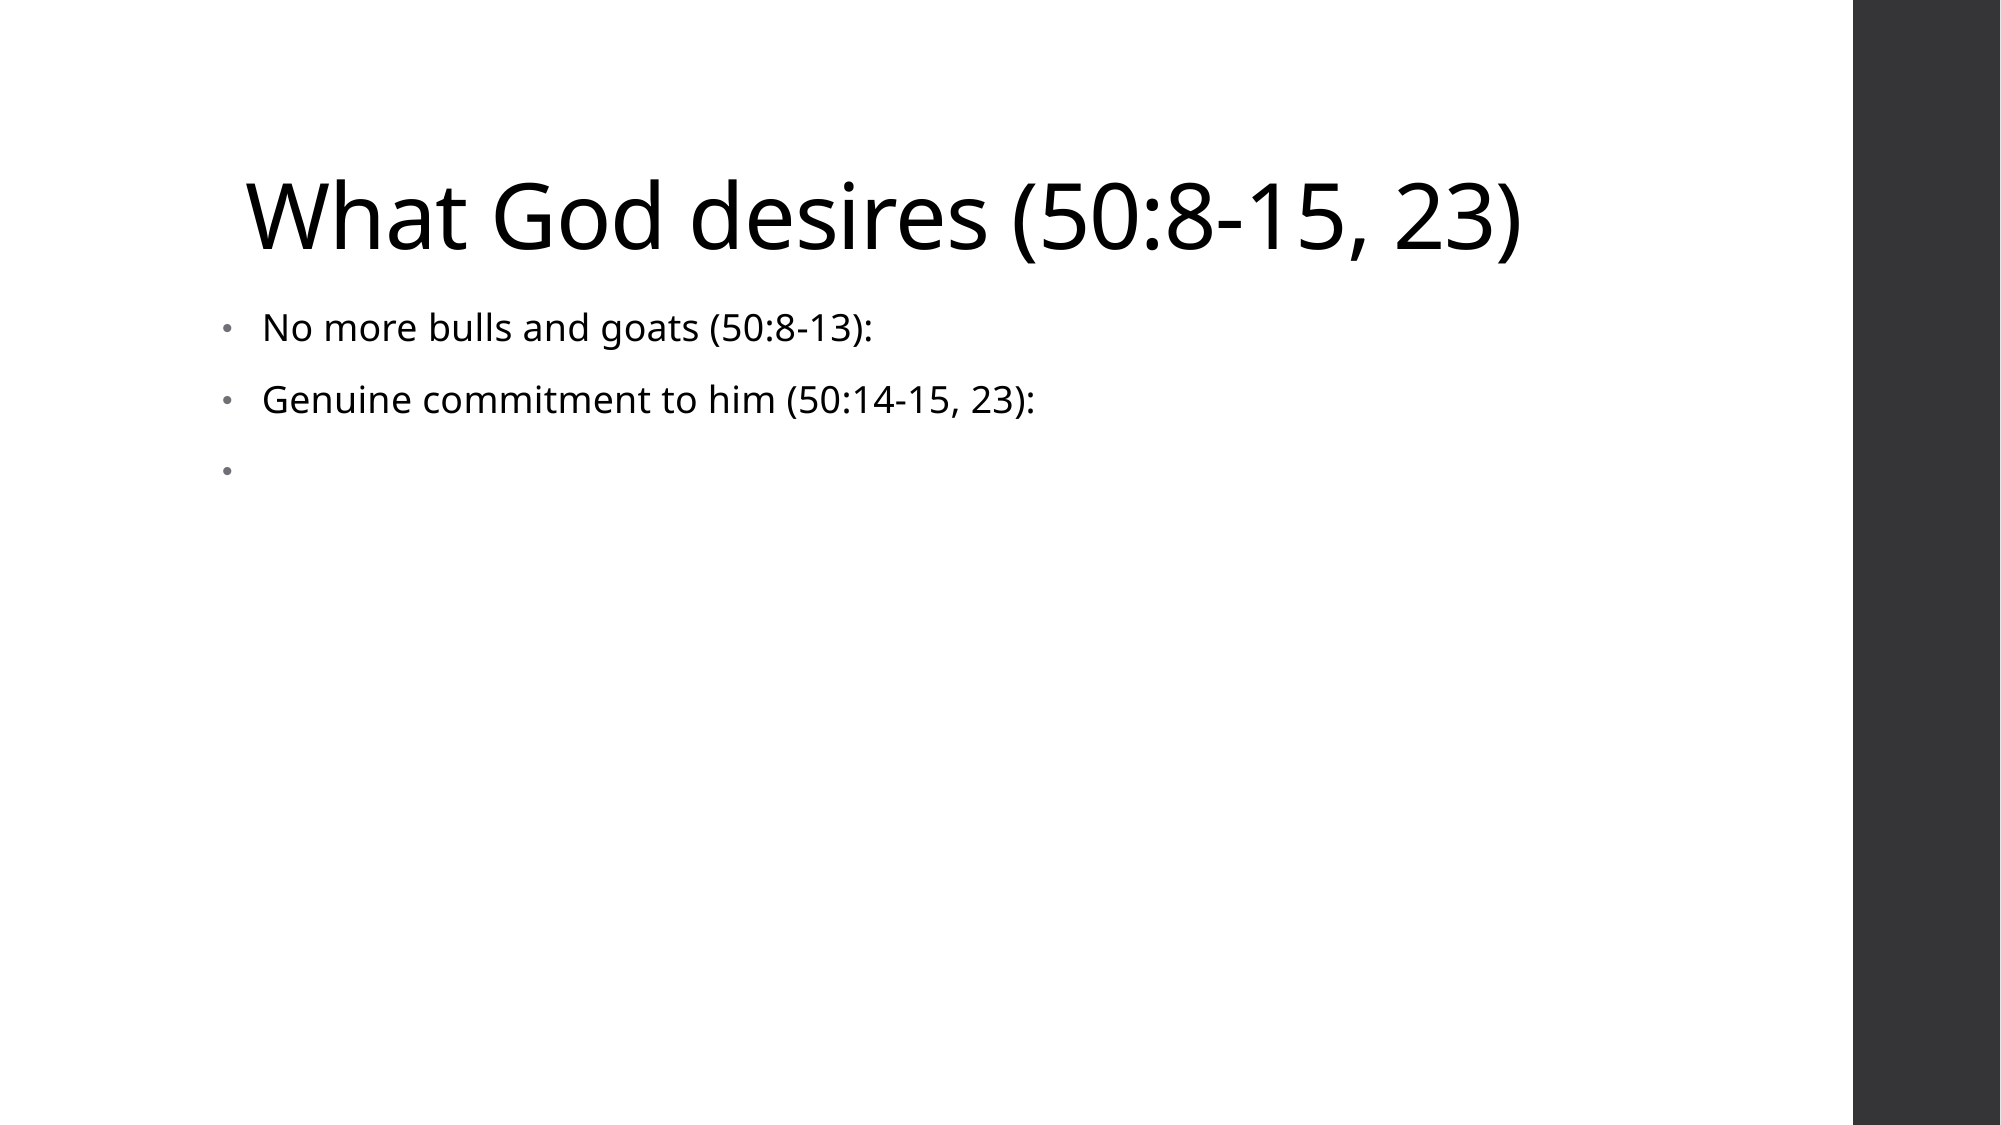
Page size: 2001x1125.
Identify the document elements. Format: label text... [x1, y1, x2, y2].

list No more bulls and goats (50:8-13): Genuine commitment to him (50:14-15, 23): [206, 299, 1617, 1014]
title What God desires (50:8-15, 23) [206, 60, 1797, 278]
